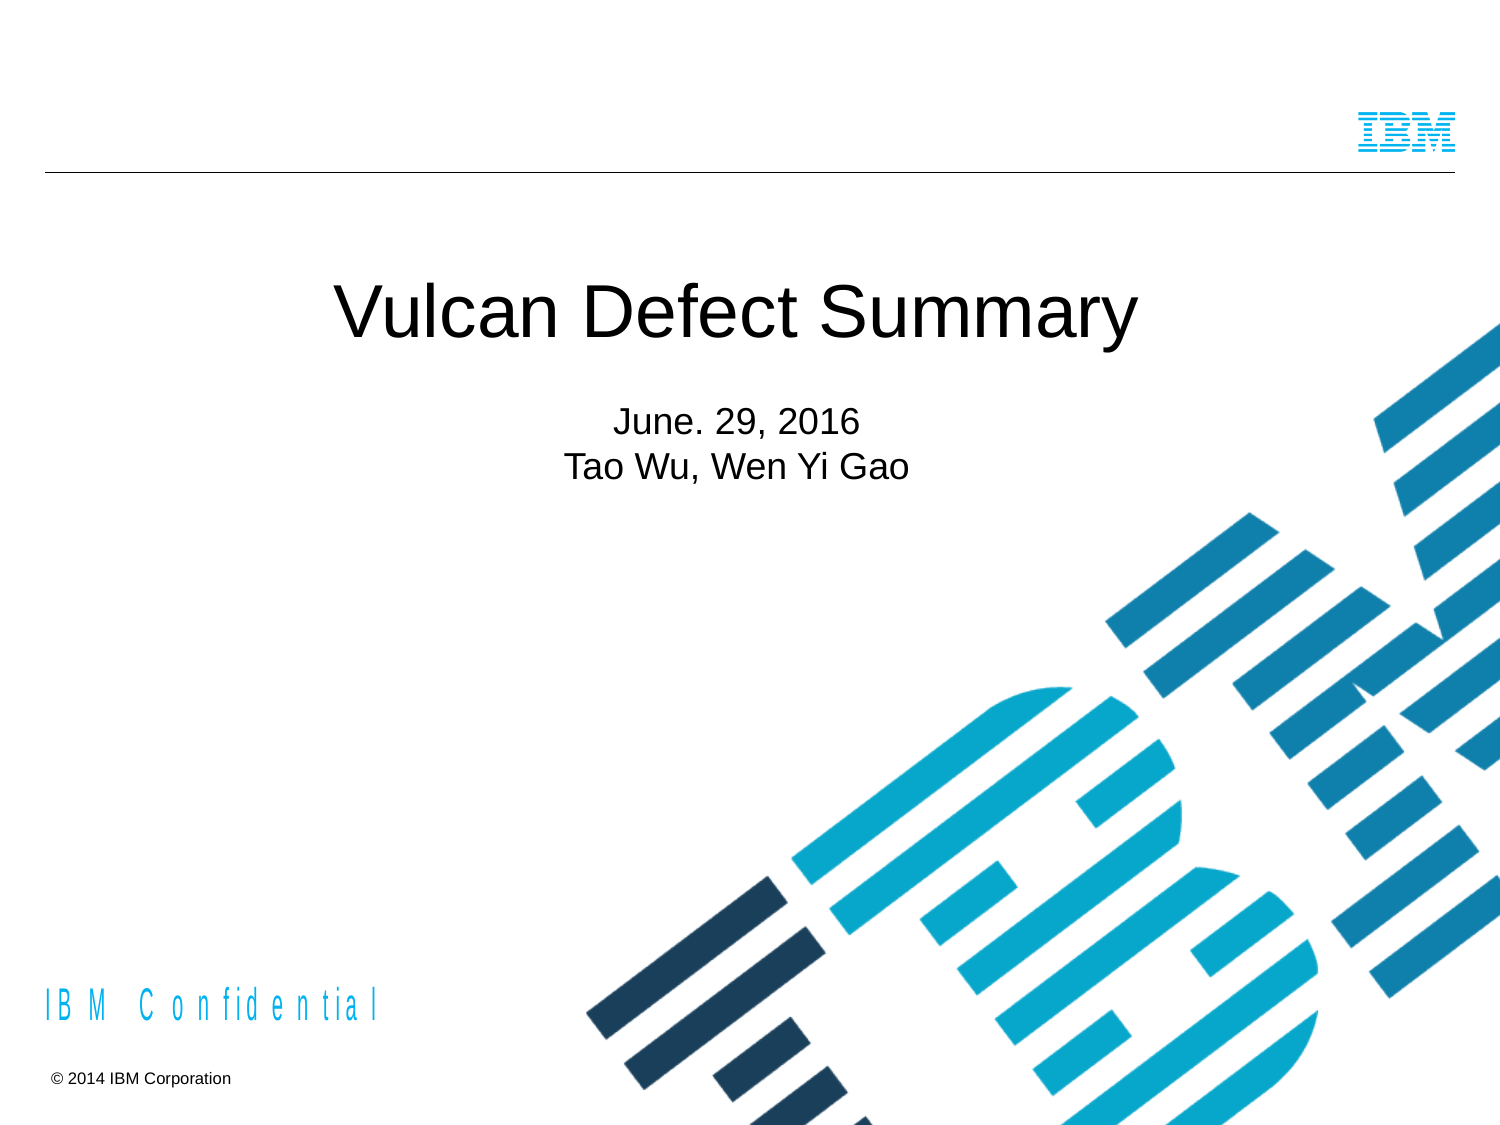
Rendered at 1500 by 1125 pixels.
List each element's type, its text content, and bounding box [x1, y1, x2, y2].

picture [585, 308, 1500, 1125]
picture [1358, 112, 1455, 152]
picture [29, 972, 400, 1040]
title Vulcan Defect Summary June. 29, 2016 Tao Wu, Wen Yi Gao [22, 196, 1416, 554]
